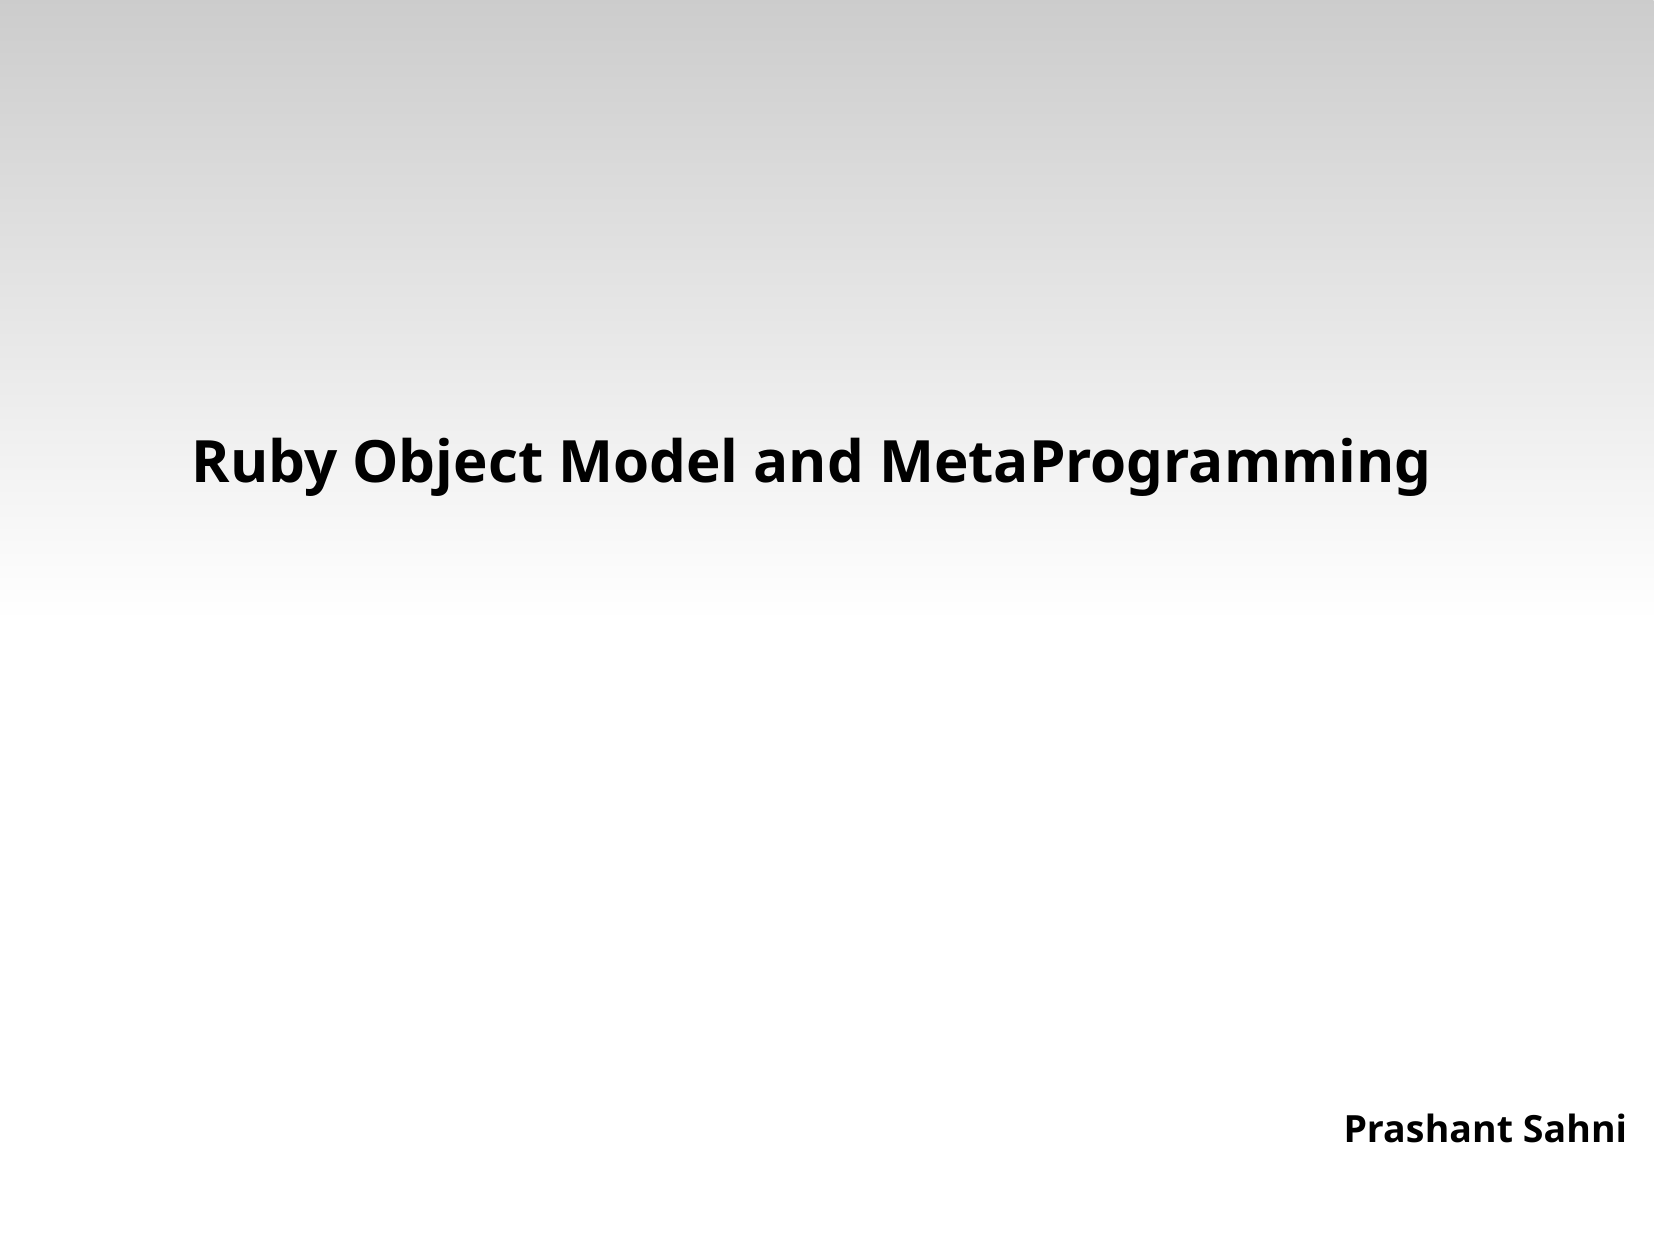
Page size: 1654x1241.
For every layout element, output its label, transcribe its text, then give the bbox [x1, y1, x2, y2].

text_box Ruby Object Model and MetaProgramming [177, 413, 1477, 967]
text_box Prashant Sahni [1328, 1094, 1623, 1201]
